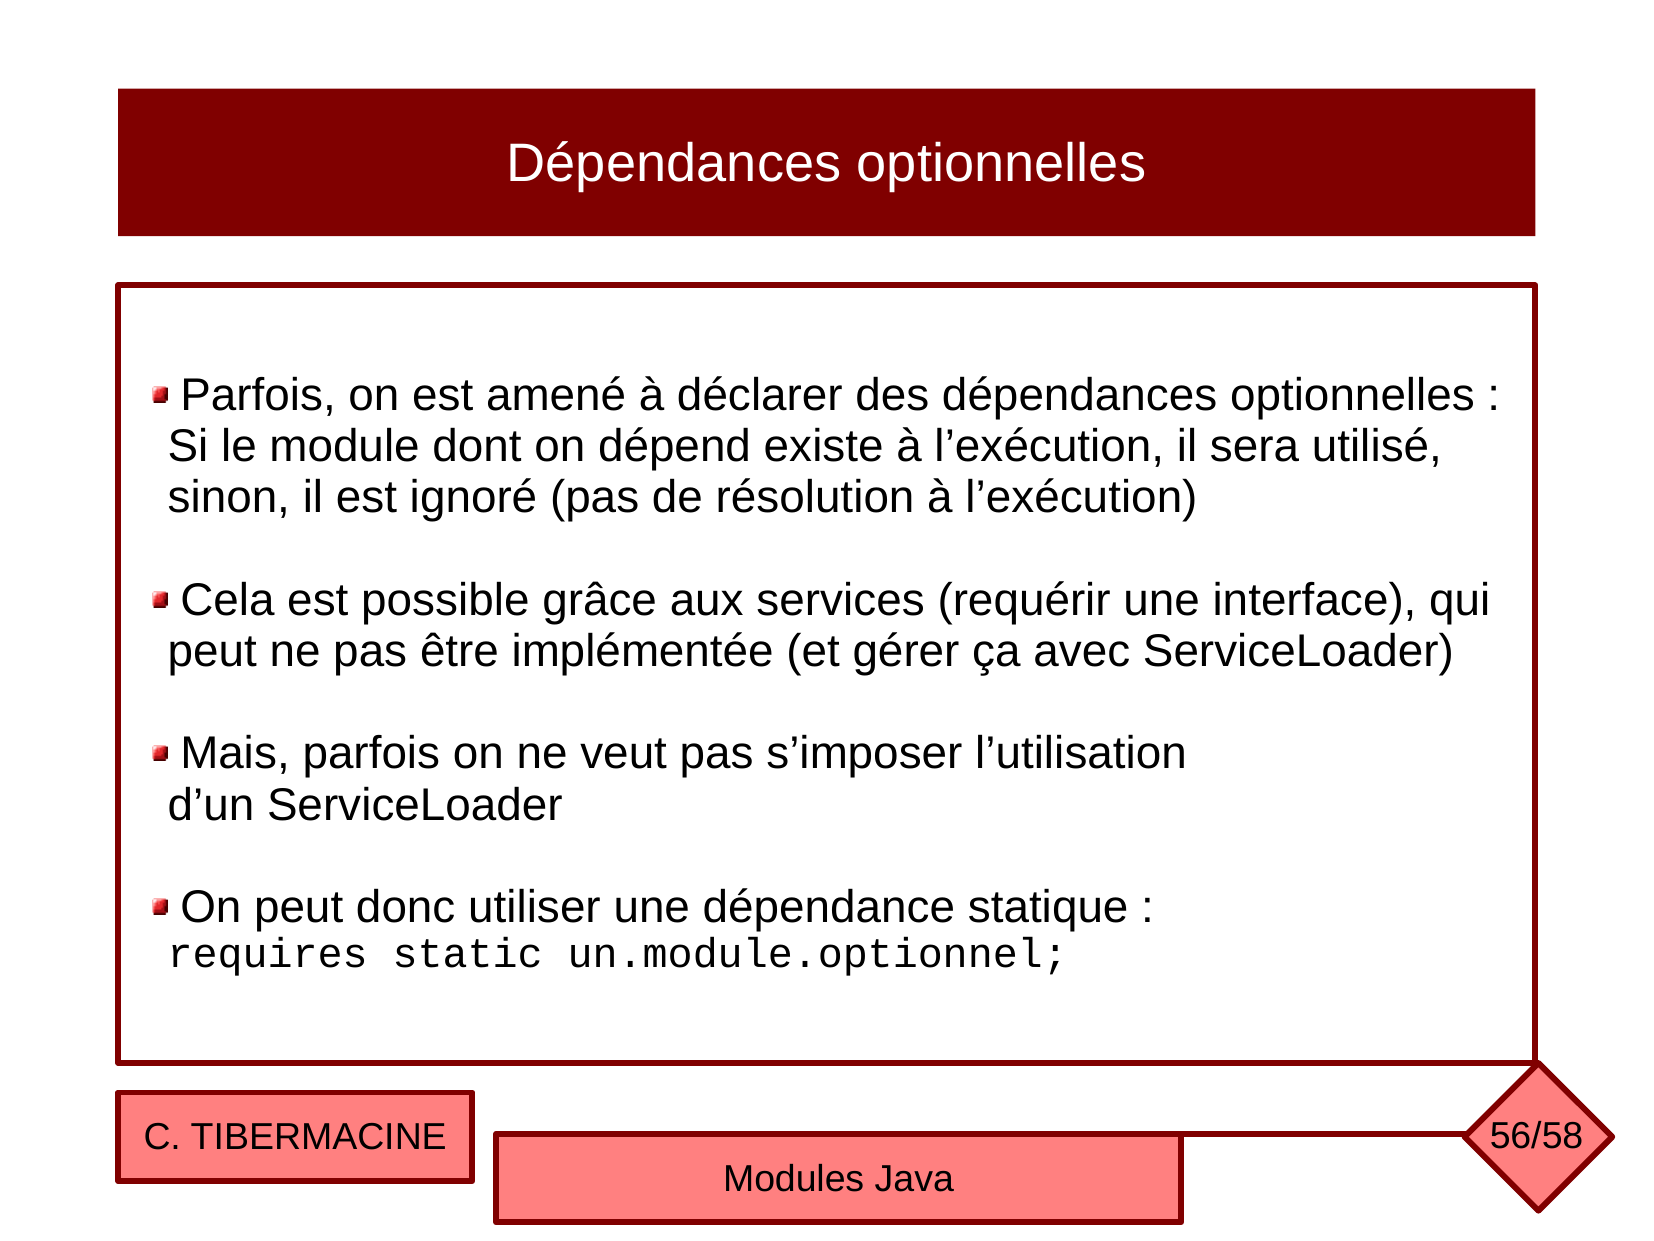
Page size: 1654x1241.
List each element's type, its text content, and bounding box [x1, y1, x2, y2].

text_box C. TIBERMACINE [118, 1092, 473, 1182]
picture [152, 898, 168, 915]
text_box Parfois, on est amené à déclarer des dépendances optionnelles : Si le module dont on dépend existe à l’exécution, il sera utilisé, sinon, il est ignoré (pas de résolution à l’exécution) Cela est possible grâce aux services (requérir une interface), qui peut ne pas être implémentée (et gérer ça avec ServiceLoader) Mais, parfois on ne veut pas s’imposer l’utilisation d’un ServiceLoader On peut donc utiliser une dépendance statique : requires static un.module.optionnel; [118, 285, 1536, 1063]
text_box Modules Java [496, 1133, 1182, 1223]
text_box [1464, 1126, 1475, 1148]
text_box [1494, 1062, 1583, 1107]
text_box Dépendances optionnelles [118, 88, 1536, 237]
picture [152, 745, 168, 761]
text_box <numéro>/58 [1475, 1107, 1654, 1164]
picture [152, 386, 168, 403]
text_box [1491, 1164, 1586, 1211]
picture [152, 591, 168, 608]
